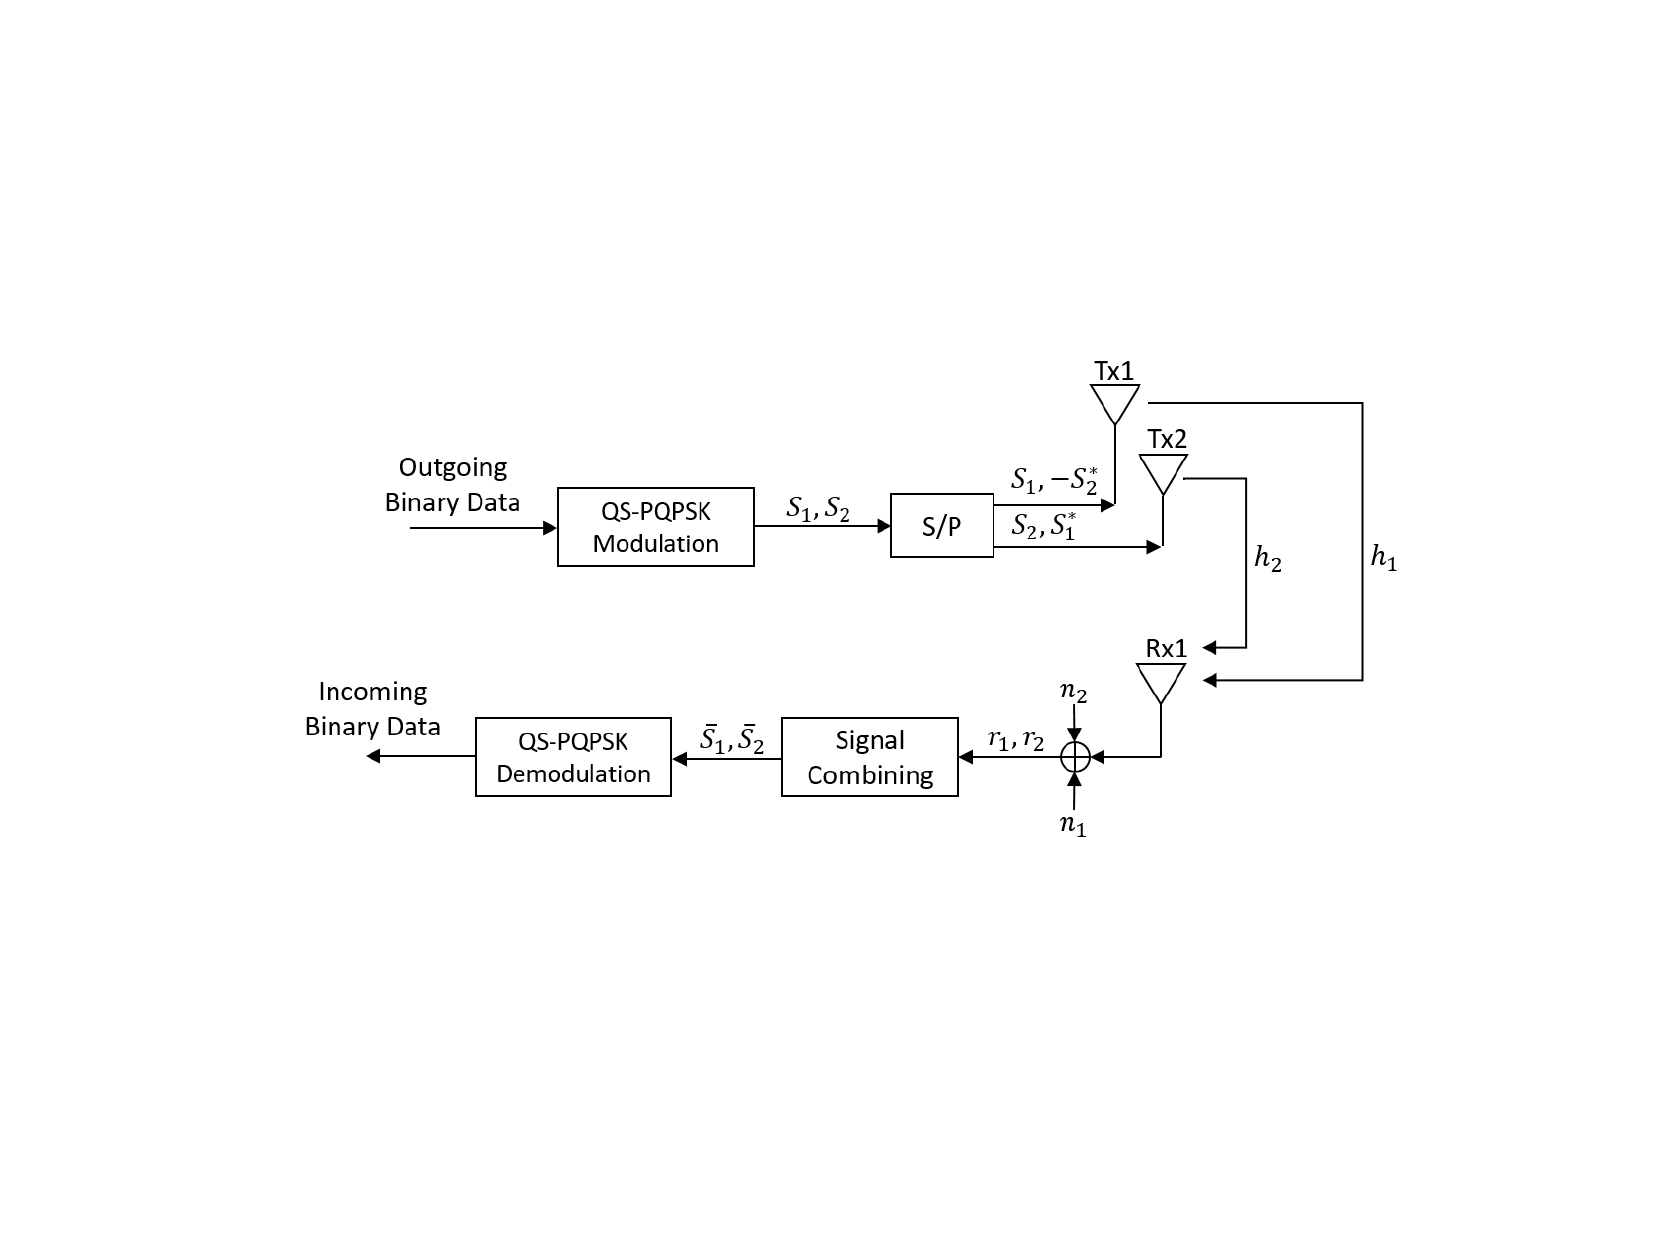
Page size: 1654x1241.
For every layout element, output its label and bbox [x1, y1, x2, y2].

picture [297, 344, 1433, 851]
